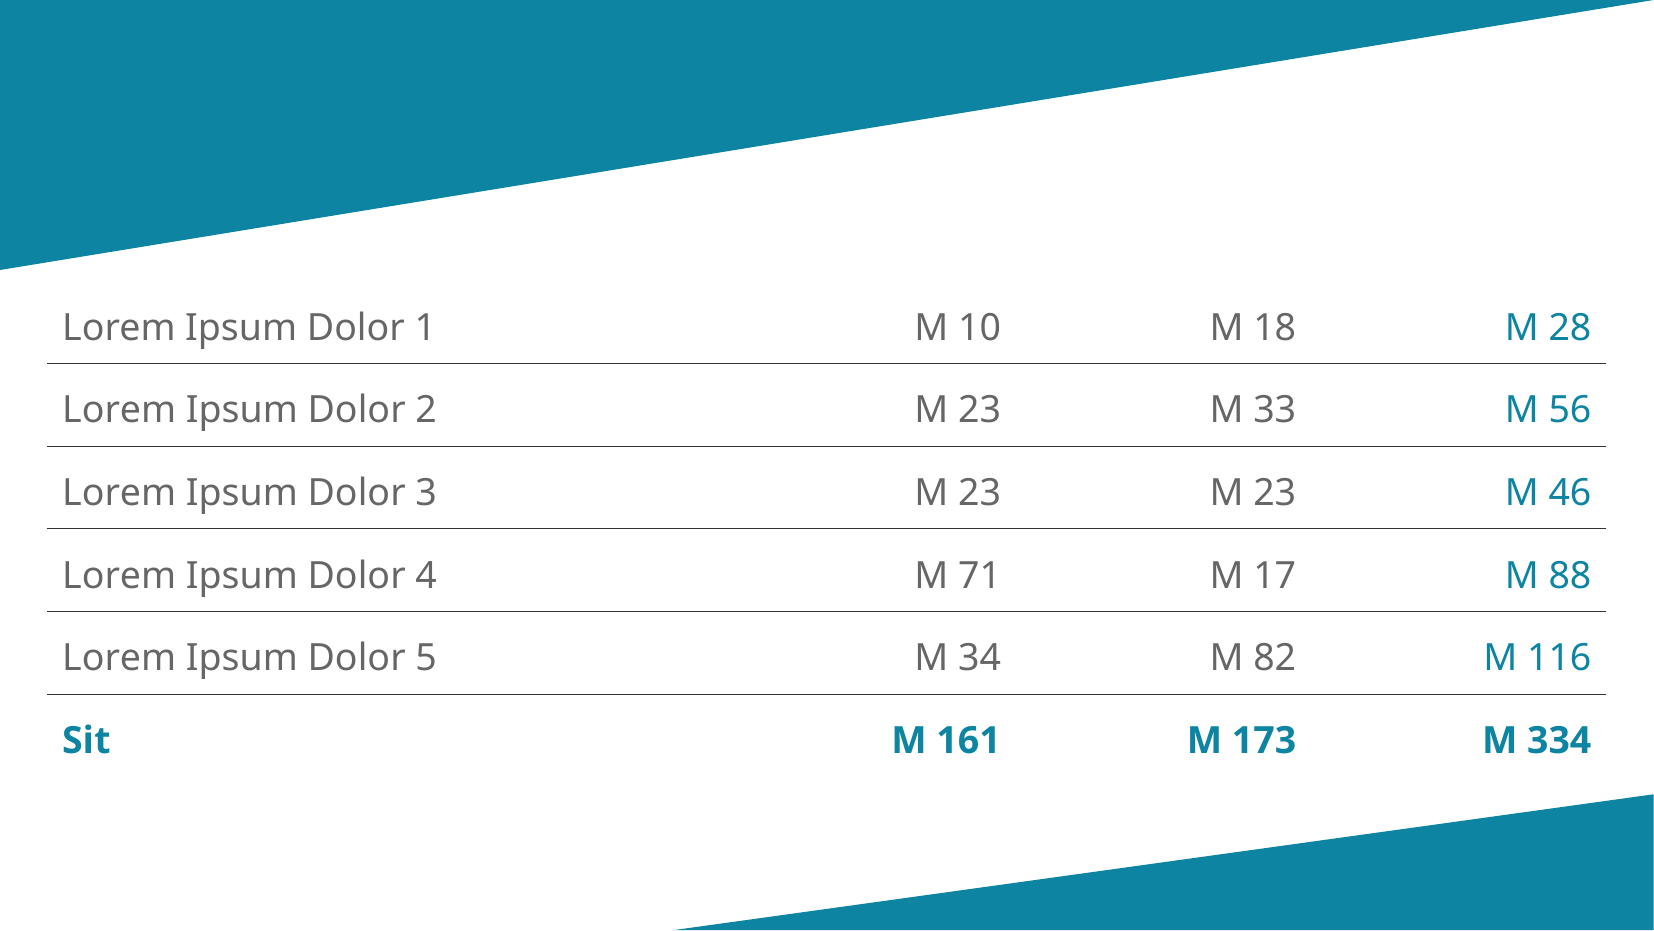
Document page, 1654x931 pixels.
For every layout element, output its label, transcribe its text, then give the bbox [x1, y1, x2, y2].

table_header M 28 [1311, 281, 1606, 363]
table_cell M 82 [1016, 612, 1311, 694]
table_cell M 33 [1016, 364, 1311, 446]
table_cell M 23 [720, 364, 1016, 446]
table_cell M 71 [720, 529, 1016, 611]
table_cell M 23 [1016, 447, 1311, 528]
table_cell M 34 [720, 612, 1016, 694]
table_cell Lorem Ipsum Dolor 3 [47, 447, 720, 528]
table_cell M 173 [1016, 695, 1311, 777]
table_cell Lorem Ipsum Dolor 5 [47, 612, 720, 694]
table_cell M 334 [1311, 695, 1606, 777]
table_header M 18 [1016, 281, 1311, 363]
table_cell M 46 [1311, 447, 1606, 528]
table_cell Sit [47, 695, 720, 777]
table_cell M 17 [1016, 529, 1311, 611]
table_cell Lorem Ipsum Dolor 2 [47, 364, 720, 446]
table_cell M 116 [1311, 612, 1606, 694]
table_cell M 56 [1311, 364, 1606, 446]
table_cell Lorem Ipsum Dolor 4 [47, 529, 720, 611]
table_cell M 23 [720, 447, 1016, 528]
table_header Lorem Ipsum Dolor 1 [47, 281, 720, 363]
table_cell M 161 [720, 695, 1016, 777]
table_header M 10 [720, 281, 1016, 363]
table_cell M 88 [1311, 529, 1606, 611]
